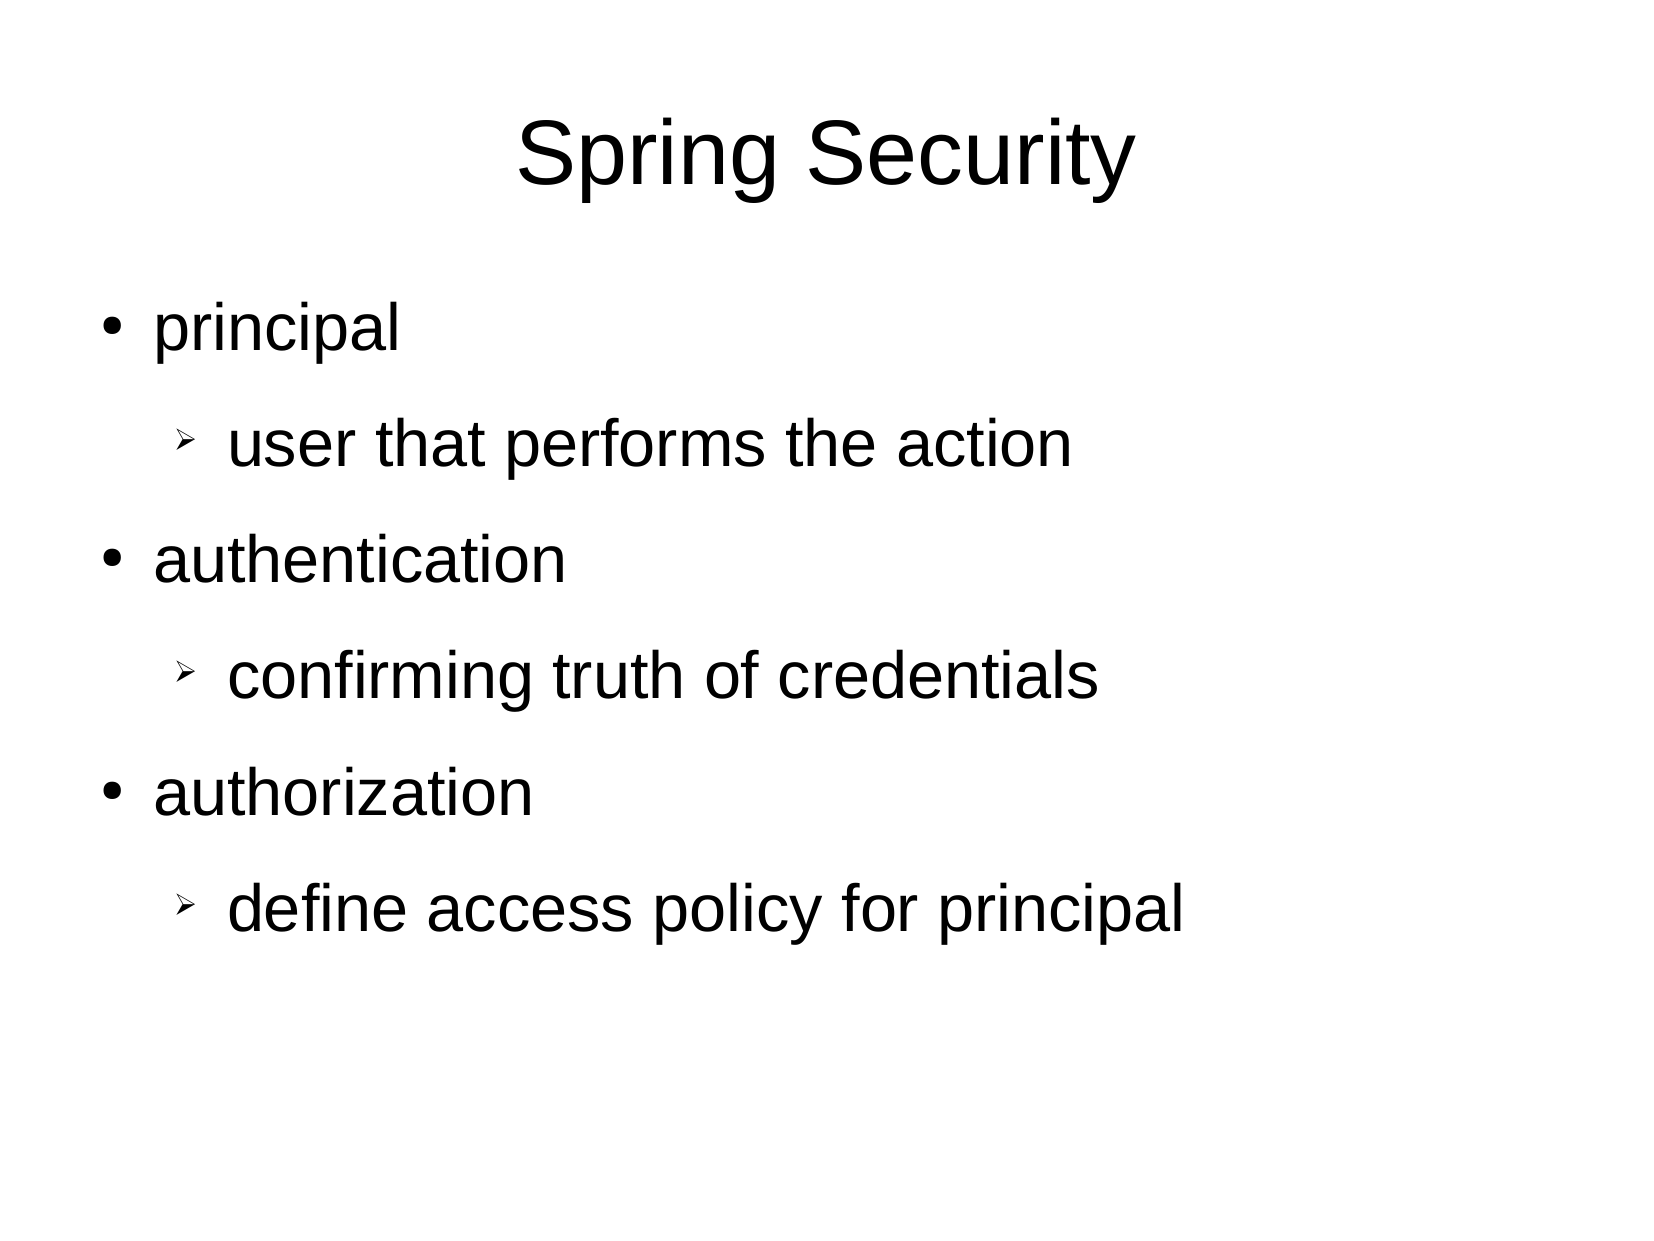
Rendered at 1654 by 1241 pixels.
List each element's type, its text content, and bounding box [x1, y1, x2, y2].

title Spring Security [82, 49, 1571, 257]
list principal user that performs the action authentication confirming truth of credentials authorization define access policy for principal [82, 290, 1571, 1010]
